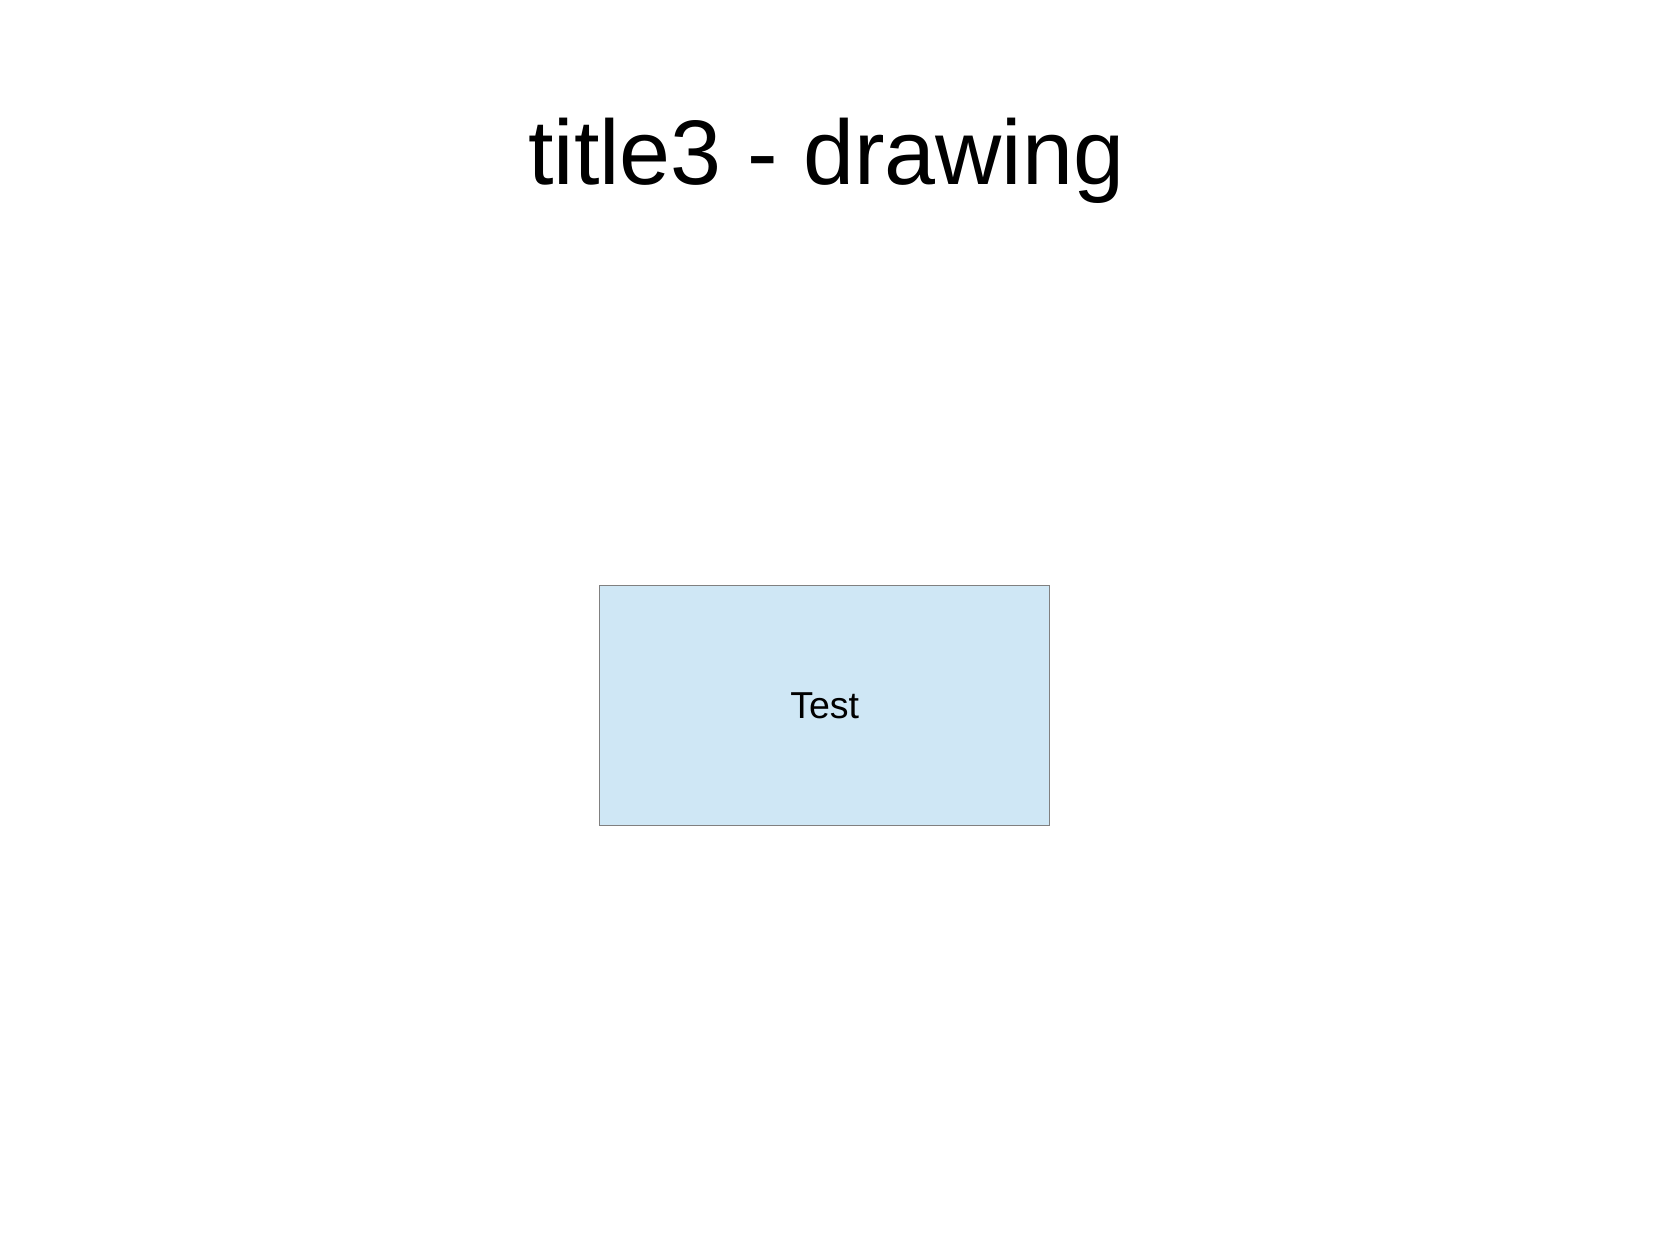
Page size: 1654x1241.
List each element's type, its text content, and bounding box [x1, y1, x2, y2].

text_box Test [599, 585, 1050, 826]
title title3 - drawing [82, 49, 1571, 257]
